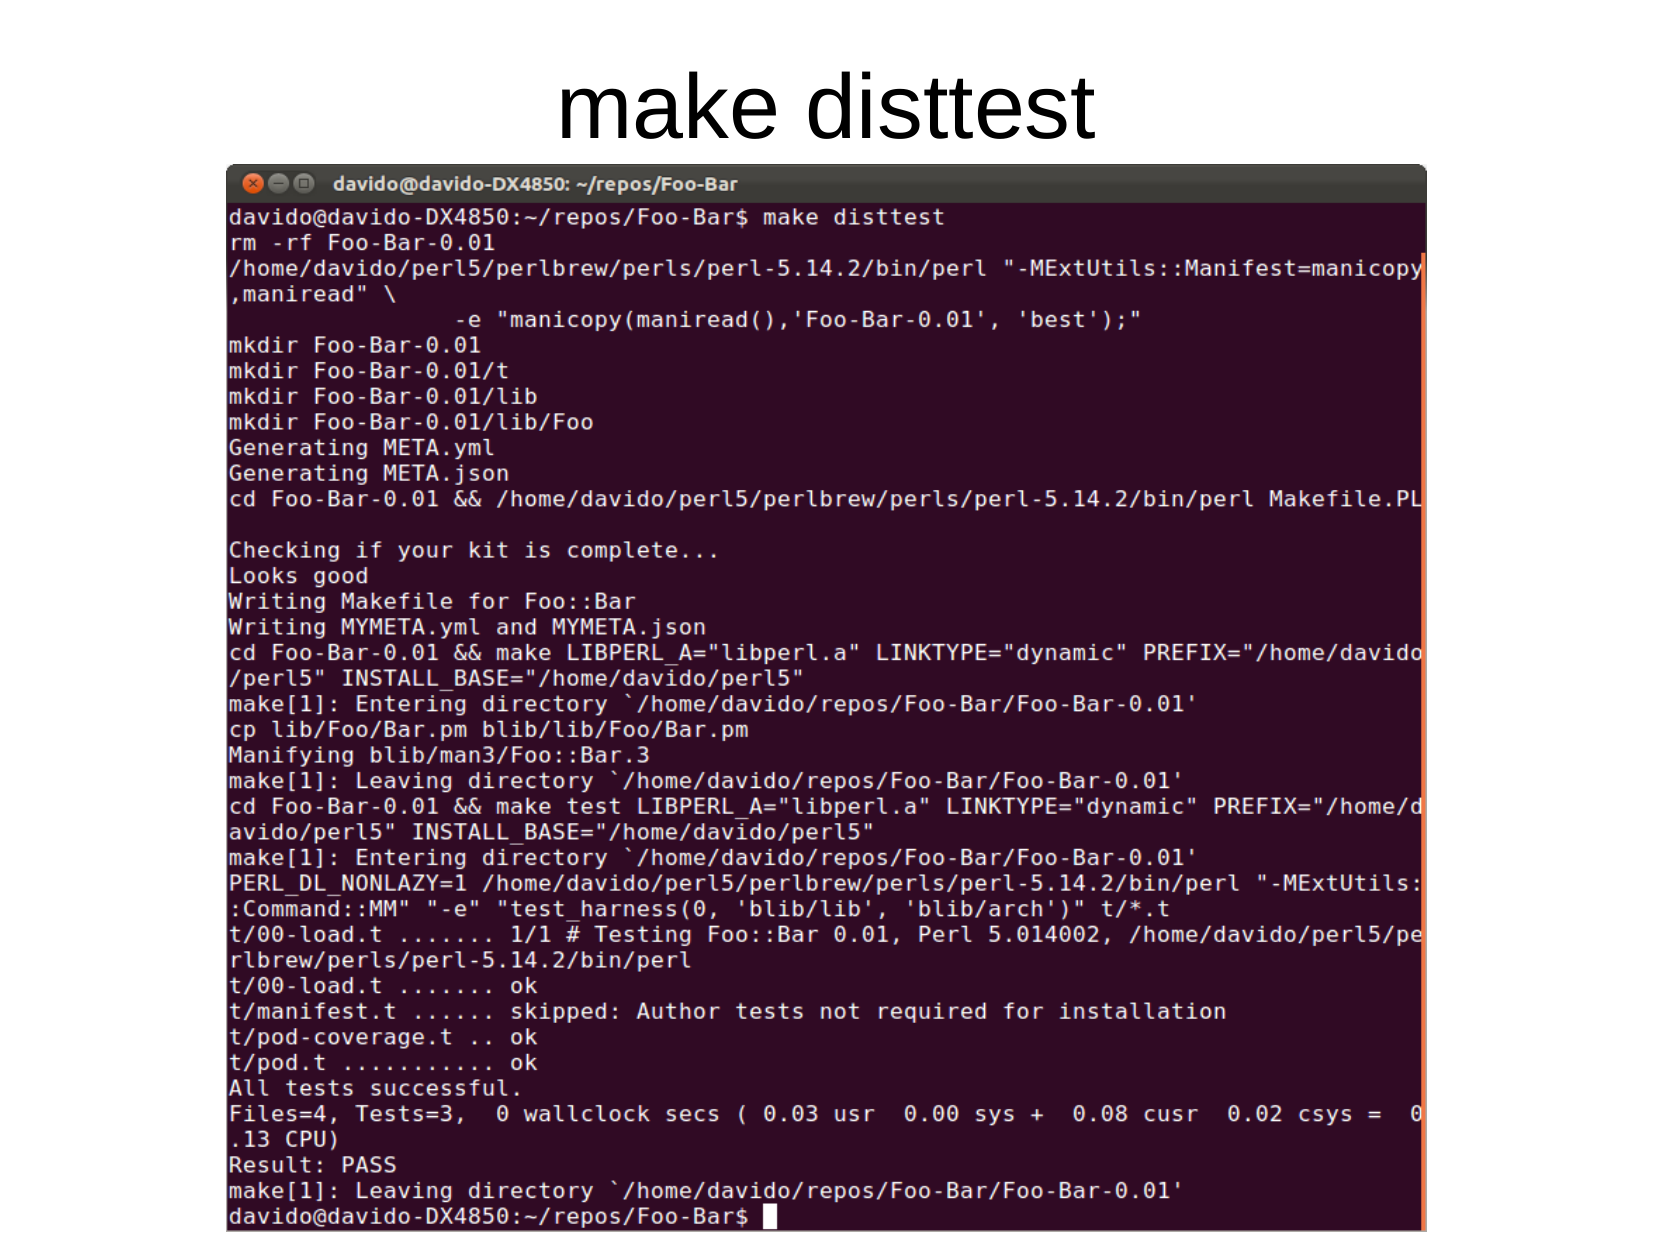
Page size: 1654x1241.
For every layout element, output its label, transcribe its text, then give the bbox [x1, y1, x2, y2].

picture [226, 164, 1427, 1232]
title make disttest [82, 49, 1571, 166]
